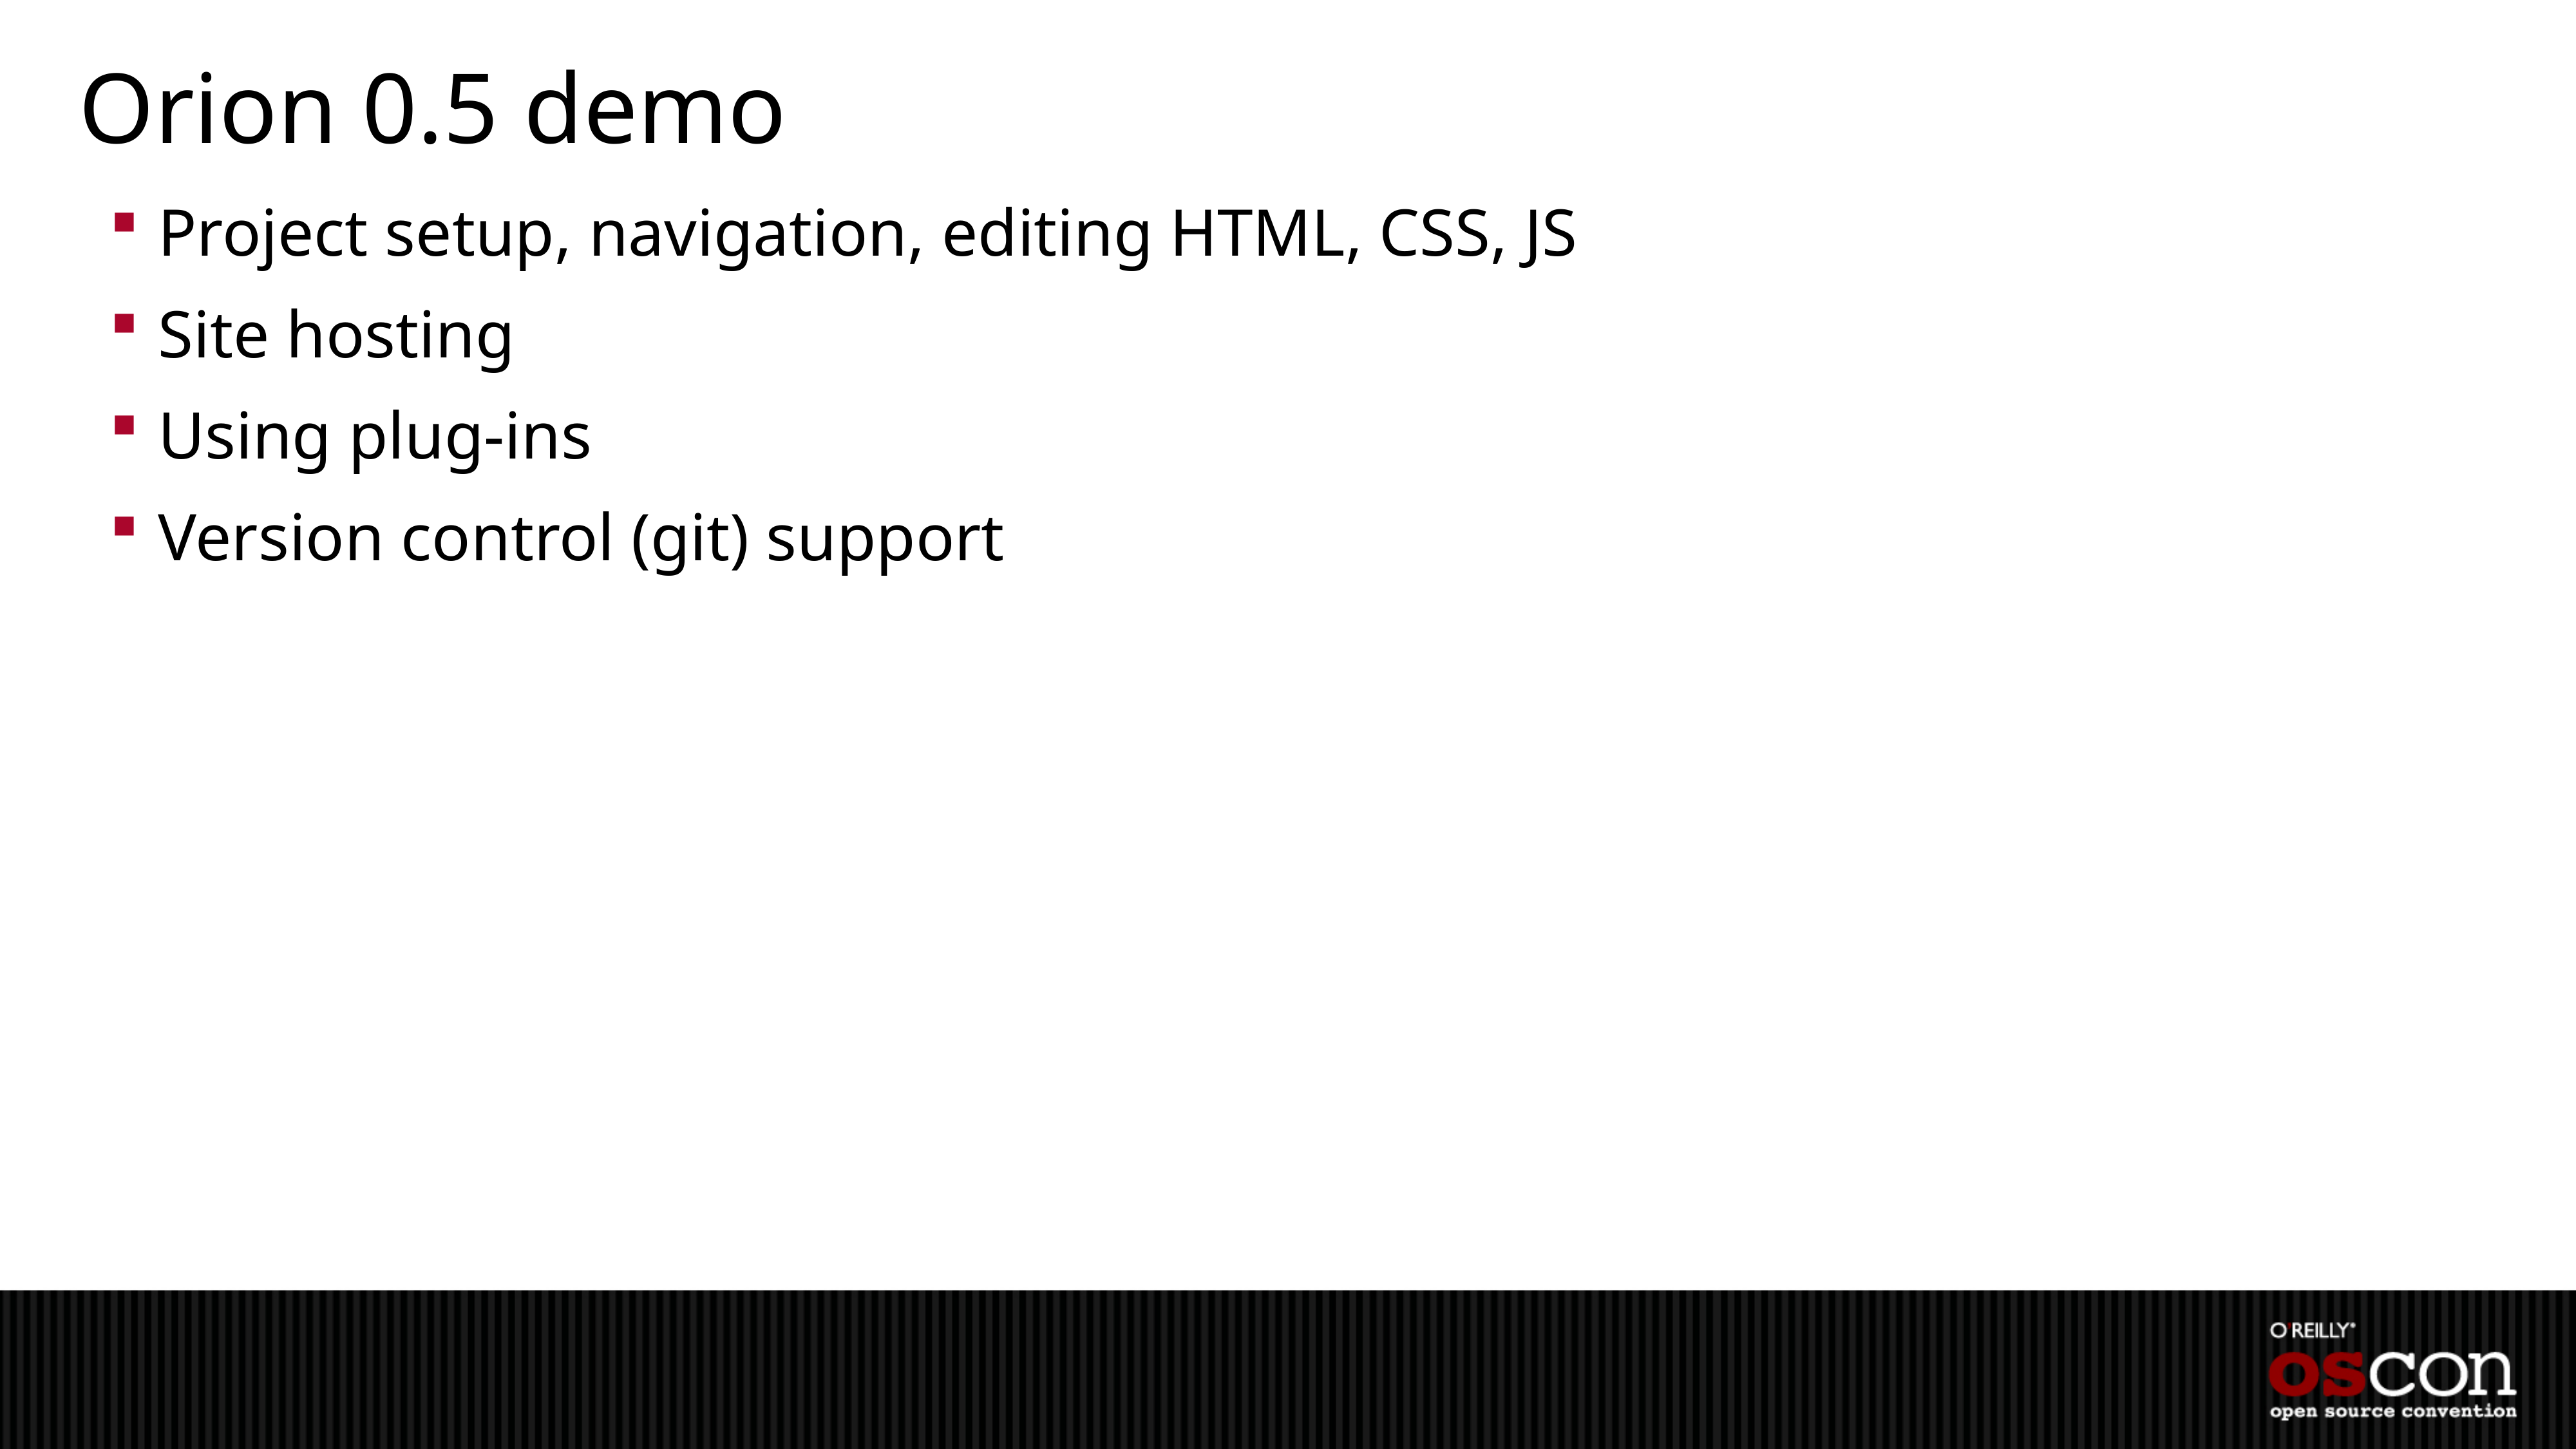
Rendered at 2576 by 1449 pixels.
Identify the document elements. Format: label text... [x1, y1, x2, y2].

list Project setup, navigation, editing HTML, CSS, JS Site hosting Using plug-ins Version control (git) support [76, 191, 2505, 1449]
picture [0, 0, 2576, 1449]
title Orion 0.5 demo [73, 17, 2503, 192]
